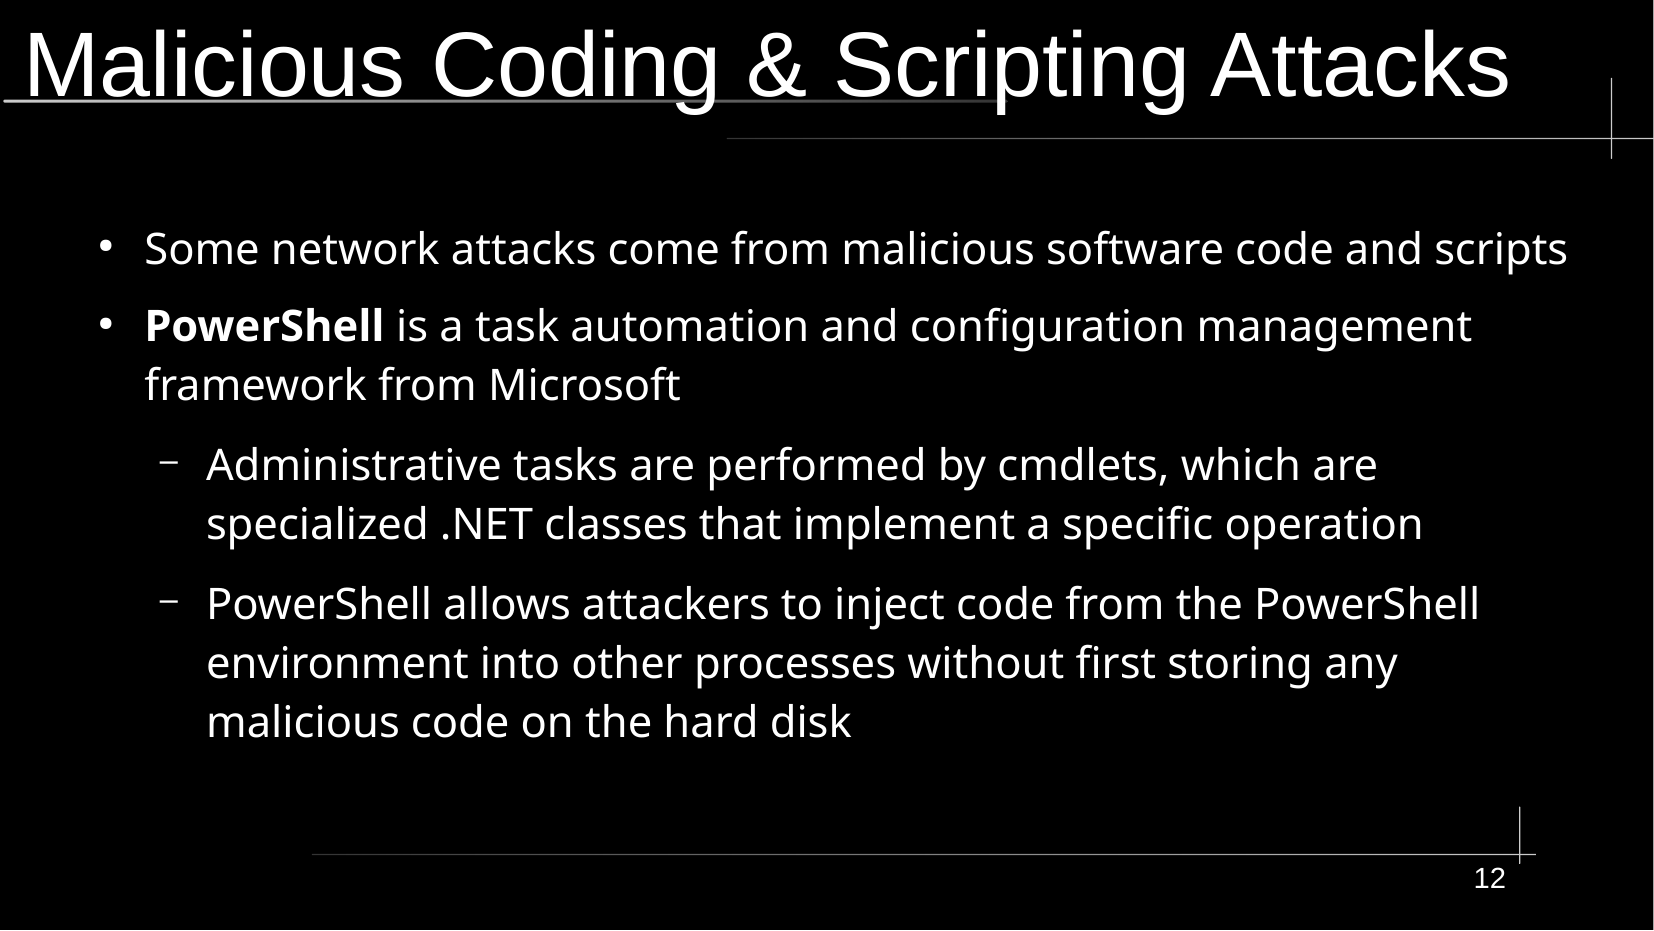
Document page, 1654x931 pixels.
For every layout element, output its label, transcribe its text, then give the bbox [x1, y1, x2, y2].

list Some network attacks come from malicious software code and scripts PowerShell is a task automation and configuration management framework from Microsoft Administrative tasks are performed by cmdlets, which are specialized .NET classes that implement a specific operation PowerShell allows attackers to inject code from the PowerShell environment into other processes without first storing any malicious code on the hard disk [82, 217, 1571, 758]
title Malicious Coding & Scripting Attacks [23, 11, 1589, 119]
